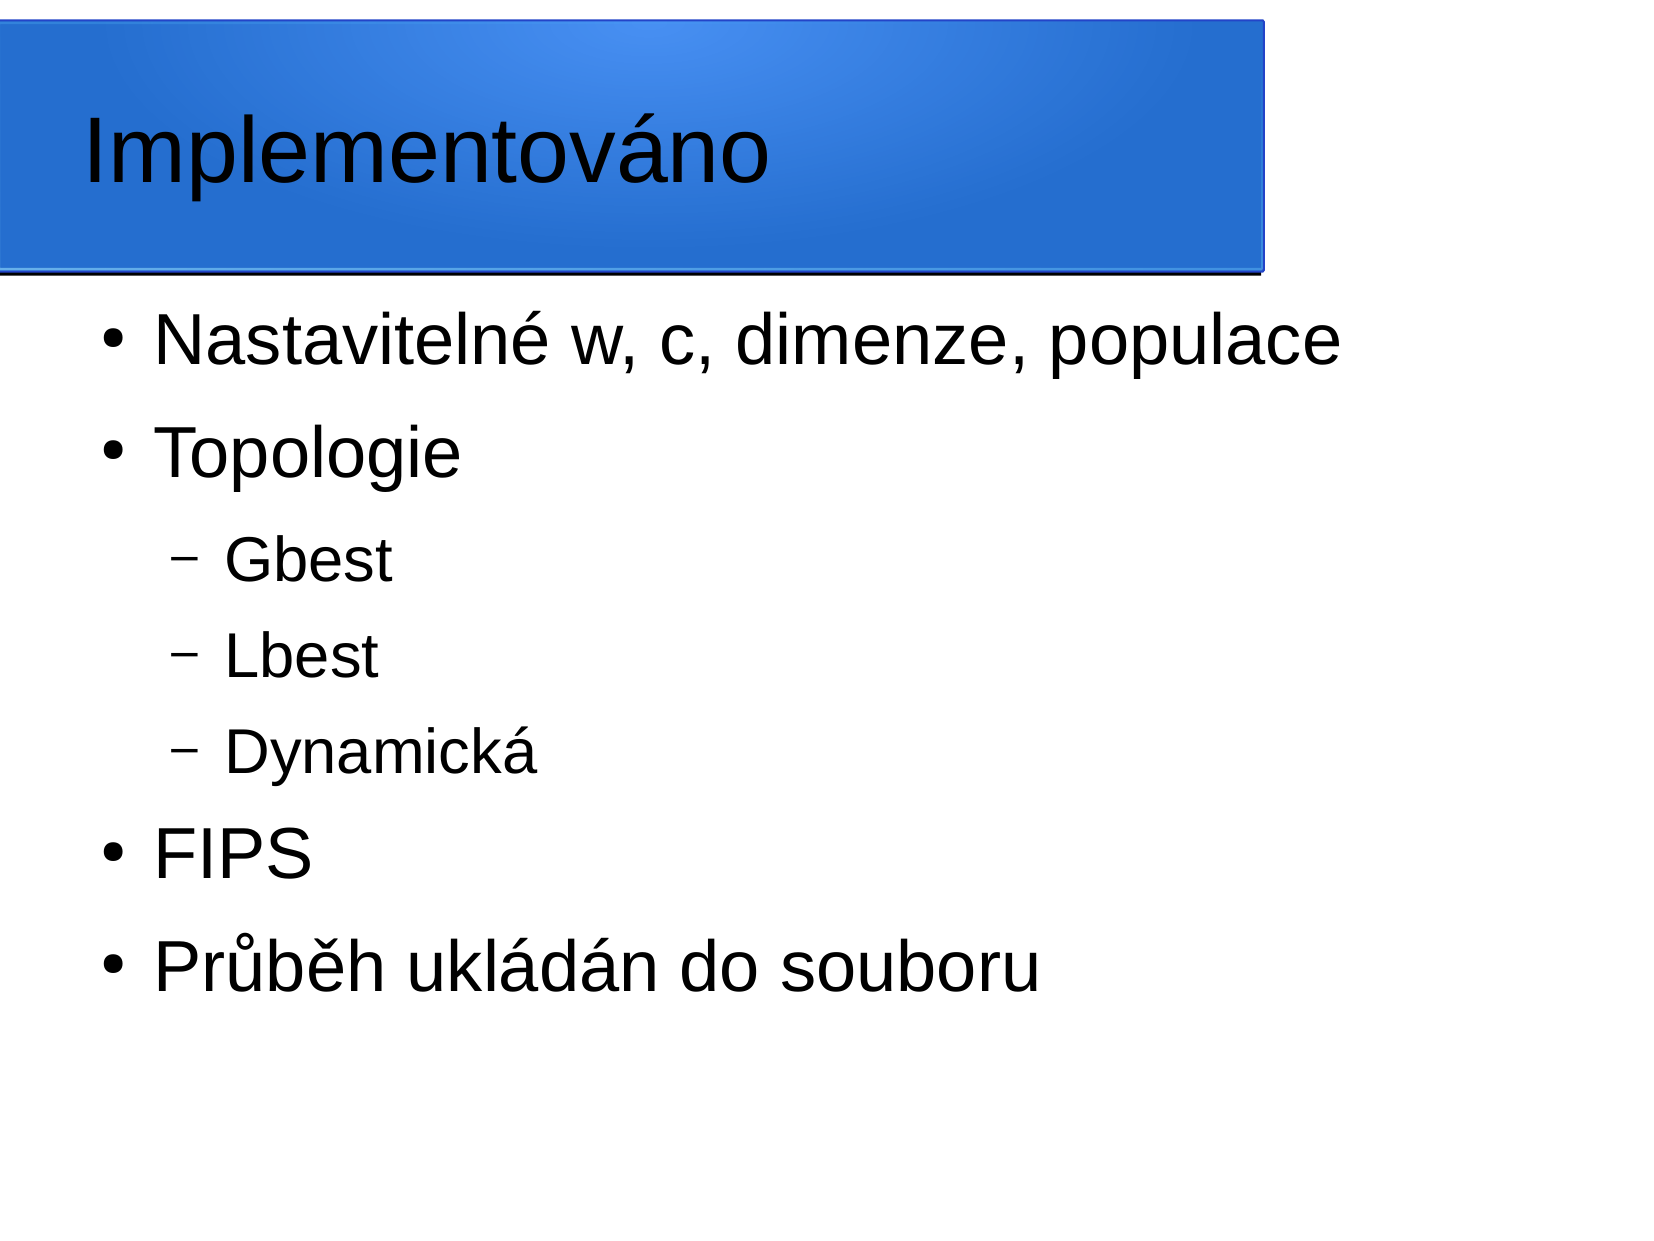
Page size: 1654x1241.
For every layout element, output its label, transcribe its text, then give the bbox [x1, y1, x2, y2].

list Nastavitelné w, c, dimenze, populace Topologie Gbest Lbest Dynamická FIPS Průběh ukládán do souboru [82, 299, 1571, 1019]
title Implementováno [82, 47, 1235, 252]
